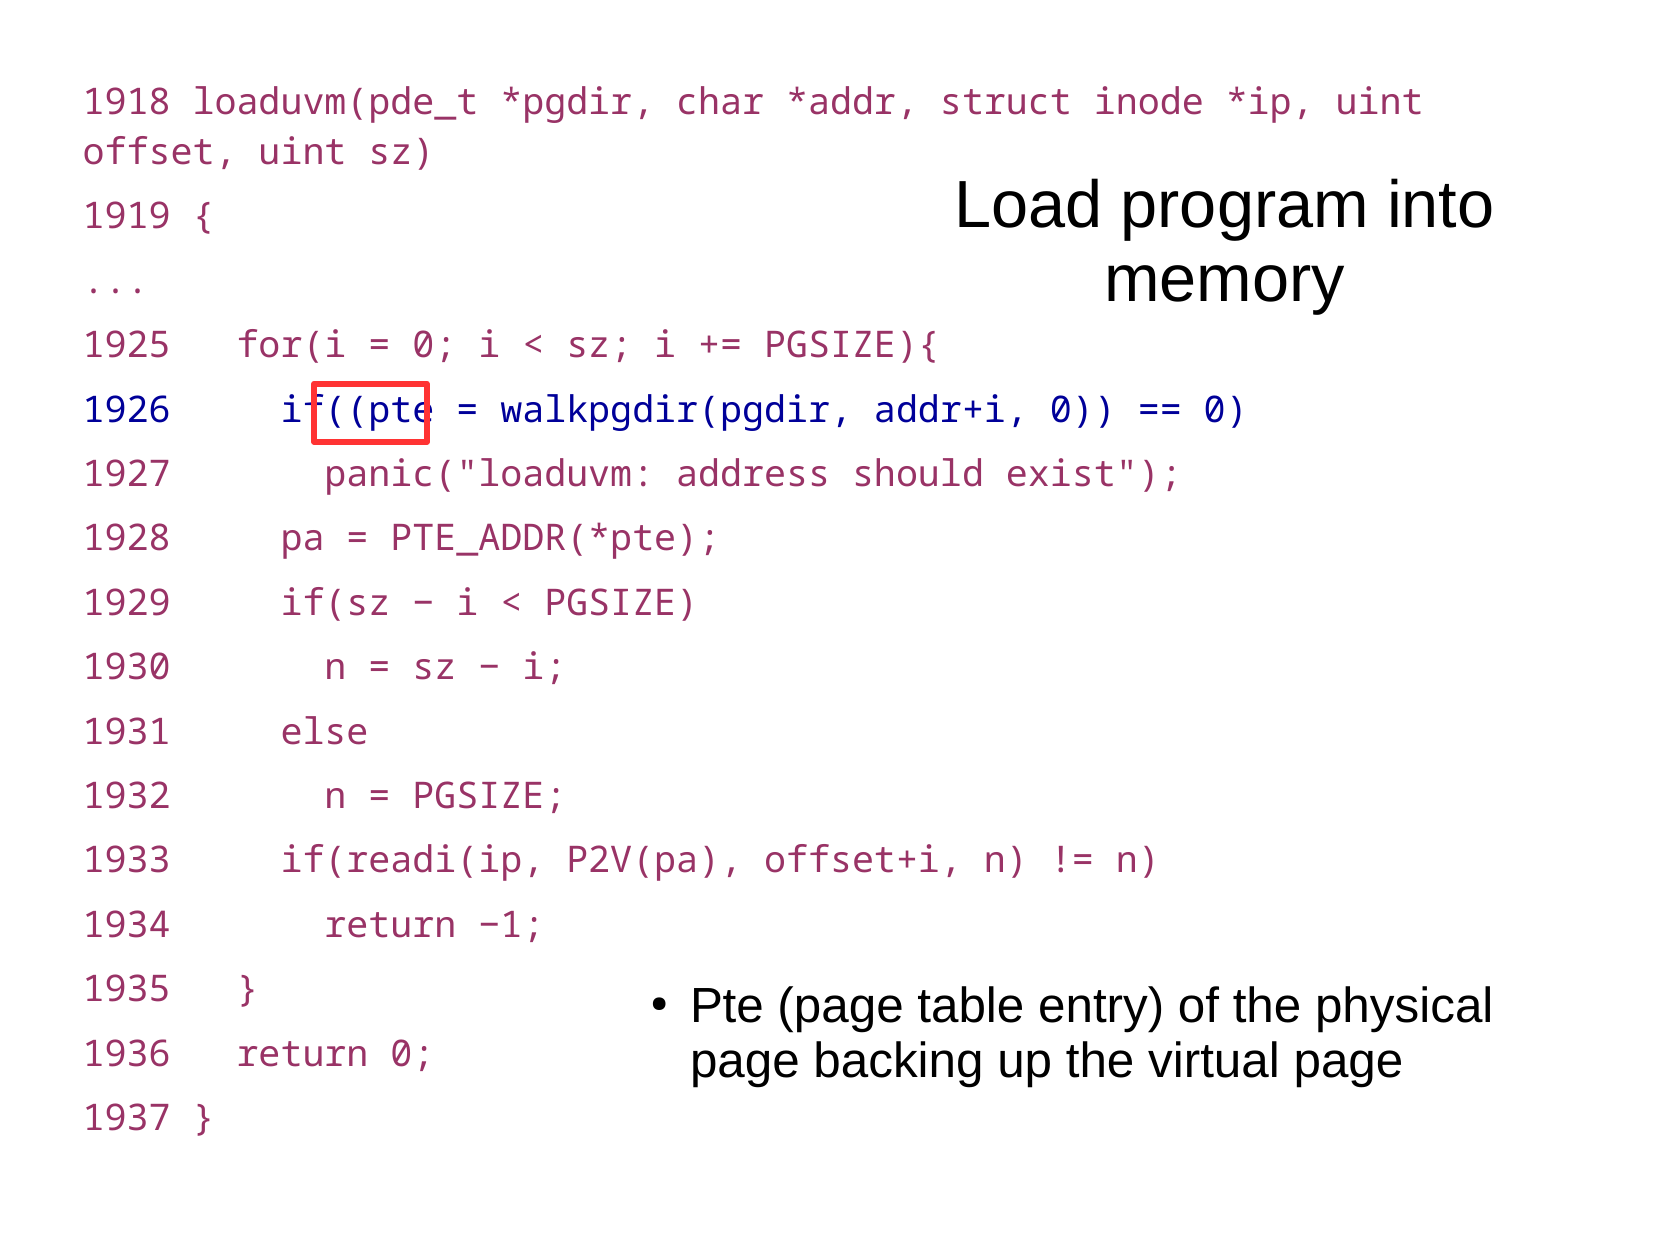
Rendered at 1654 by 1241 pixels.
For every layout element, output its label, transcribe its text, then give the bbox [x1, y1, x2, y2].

title Load program into memory [830, 137, 1619, 345]
list Pte (page table entry) of the physical page backing up the virtual page [637, 978, 1530, 1126]
list 1918 loaduvm(pde_t *pgdir, char *addr, struct inode *ip, uint offset, uint sz) 1919 { ... 1925 for(i = 0; i < sz; i += PGSIZE){ 1926 if((pte = walkpgdir(pgdir, addr+i, 0)) == 0) 1927 panic("loaduvm: address should exist"); 1928 pa = PTE_ADDR(*pte); 1929 if(sz − i < PGSIZE) 1930 n = sz − i; 1931 else 1932 n = PGSIZE; 1933 if(readi(ip, P2V(pa), offset+i, n) != n) 1934 return −1; 1935 } 1936 return 0; 1937 } [82, 75, 1571, 1163]
